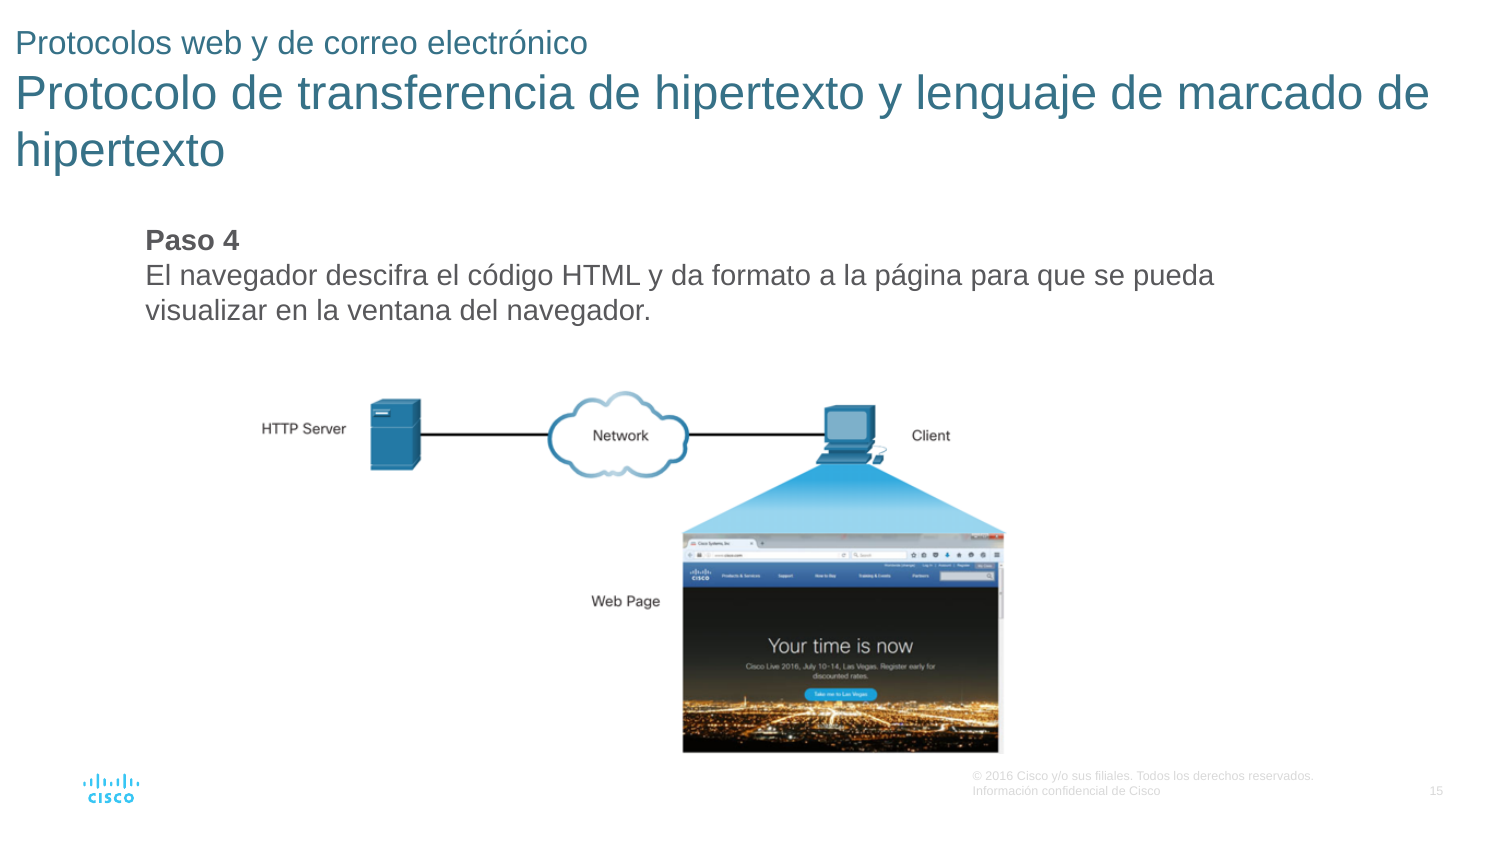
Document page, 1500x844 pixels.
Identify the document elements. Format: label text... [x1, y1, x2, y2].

picture [248, 380, 1019, 754]
text_box Paso 4 El navegador descifra el código HTML y da formato a la página para que se pueda visualizar en la ventana del navegador. [130, 214, 1297, 362]
title Protocolos web y de correo electrónico Protocolo de transferencia de hipertexto y lenguaje de marcado de hipertexto [0, 36, 1500, 162]
